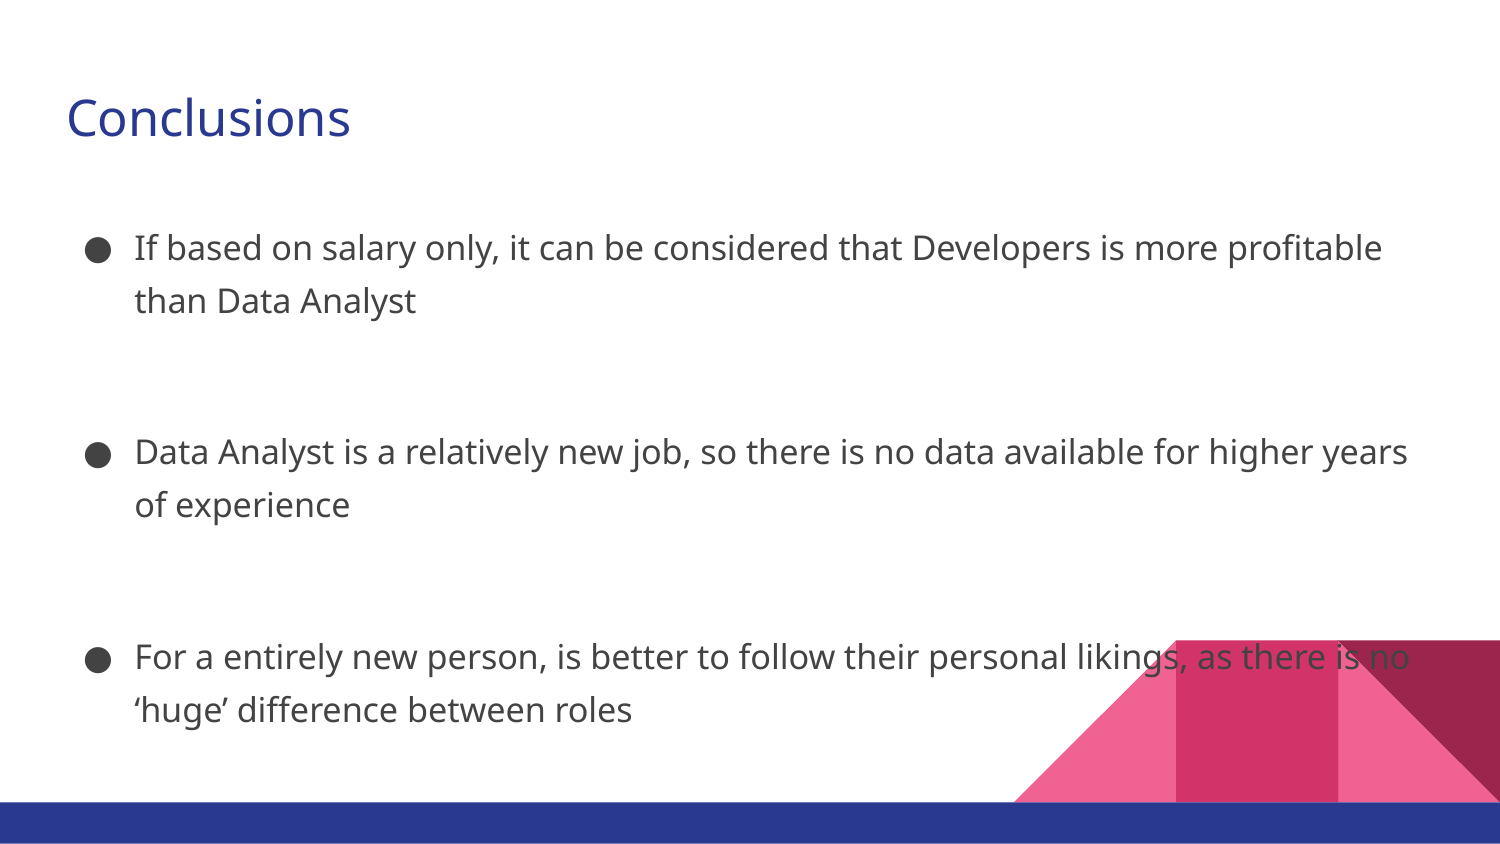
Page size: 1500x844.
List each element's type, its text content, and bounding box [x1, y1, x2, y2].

list If based on salary only, it can be considered that Developers is more profitable than Data Analyst Data Analyst is a relatively new job, so there is no data available for higher years of experience For a entirely new person, is better to follow their personal likings, as there is no ‘huge’ difference between roles [51, 201, 1449, 750]
title Conclusions [51, 67, 1449, 167]
